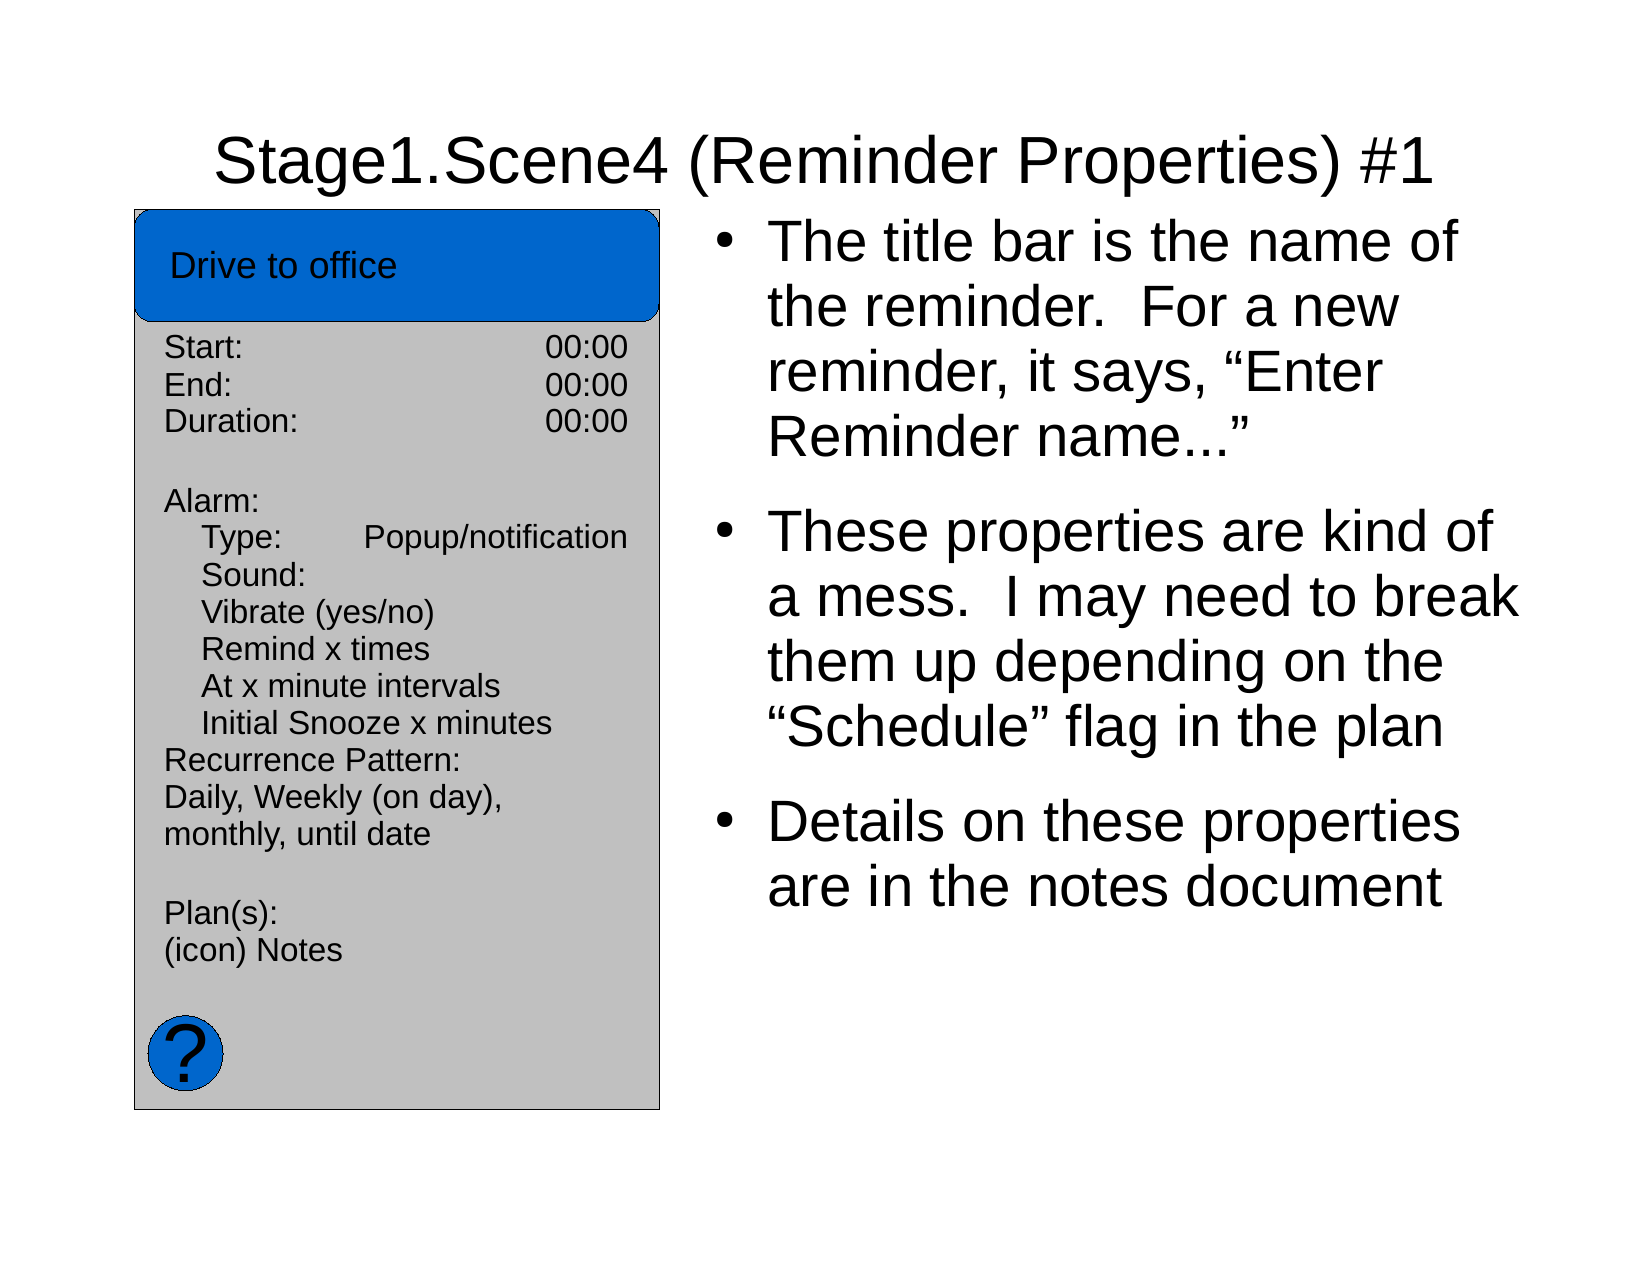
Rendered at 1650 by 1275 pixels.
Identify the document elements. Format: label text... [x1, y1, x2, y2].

text_box Drive to office [134, 209, 660, 321]
title Stage1.Scene4 (Reminder Properties) #1 [135, 112, 1515, 210]
text_box Start: 00:00 End: 00:00 Duration: 00:00 Alarm: Type: Popup/notification Sound: Vibrate (yes/no) Remind x times At x minute intervals Initial Snooze x minutes Recurrence Pattern: Daily, Weekly (on day), monthly, until date Plan(s): (icon) Notes [134, 321, 660, 980]
text_box ? [147, 1015, 224, 1091]
text_box [649, 304, 660, 321]
text_box [134, 309, 145, 321]
text_box [134, 980, 660, 1110]
list The title bar is the name of the reminder. For a new reminder, it says, “Enter Reminder name...” These properties are kind of a mess. I may need to break them up depending on the “Schedule” flag in the plan Details on these properties are in the notes document [696, 209, 1522, 922]
text_box [134, 209, 147, 222]
text_box [646, 209, 660, 226]
